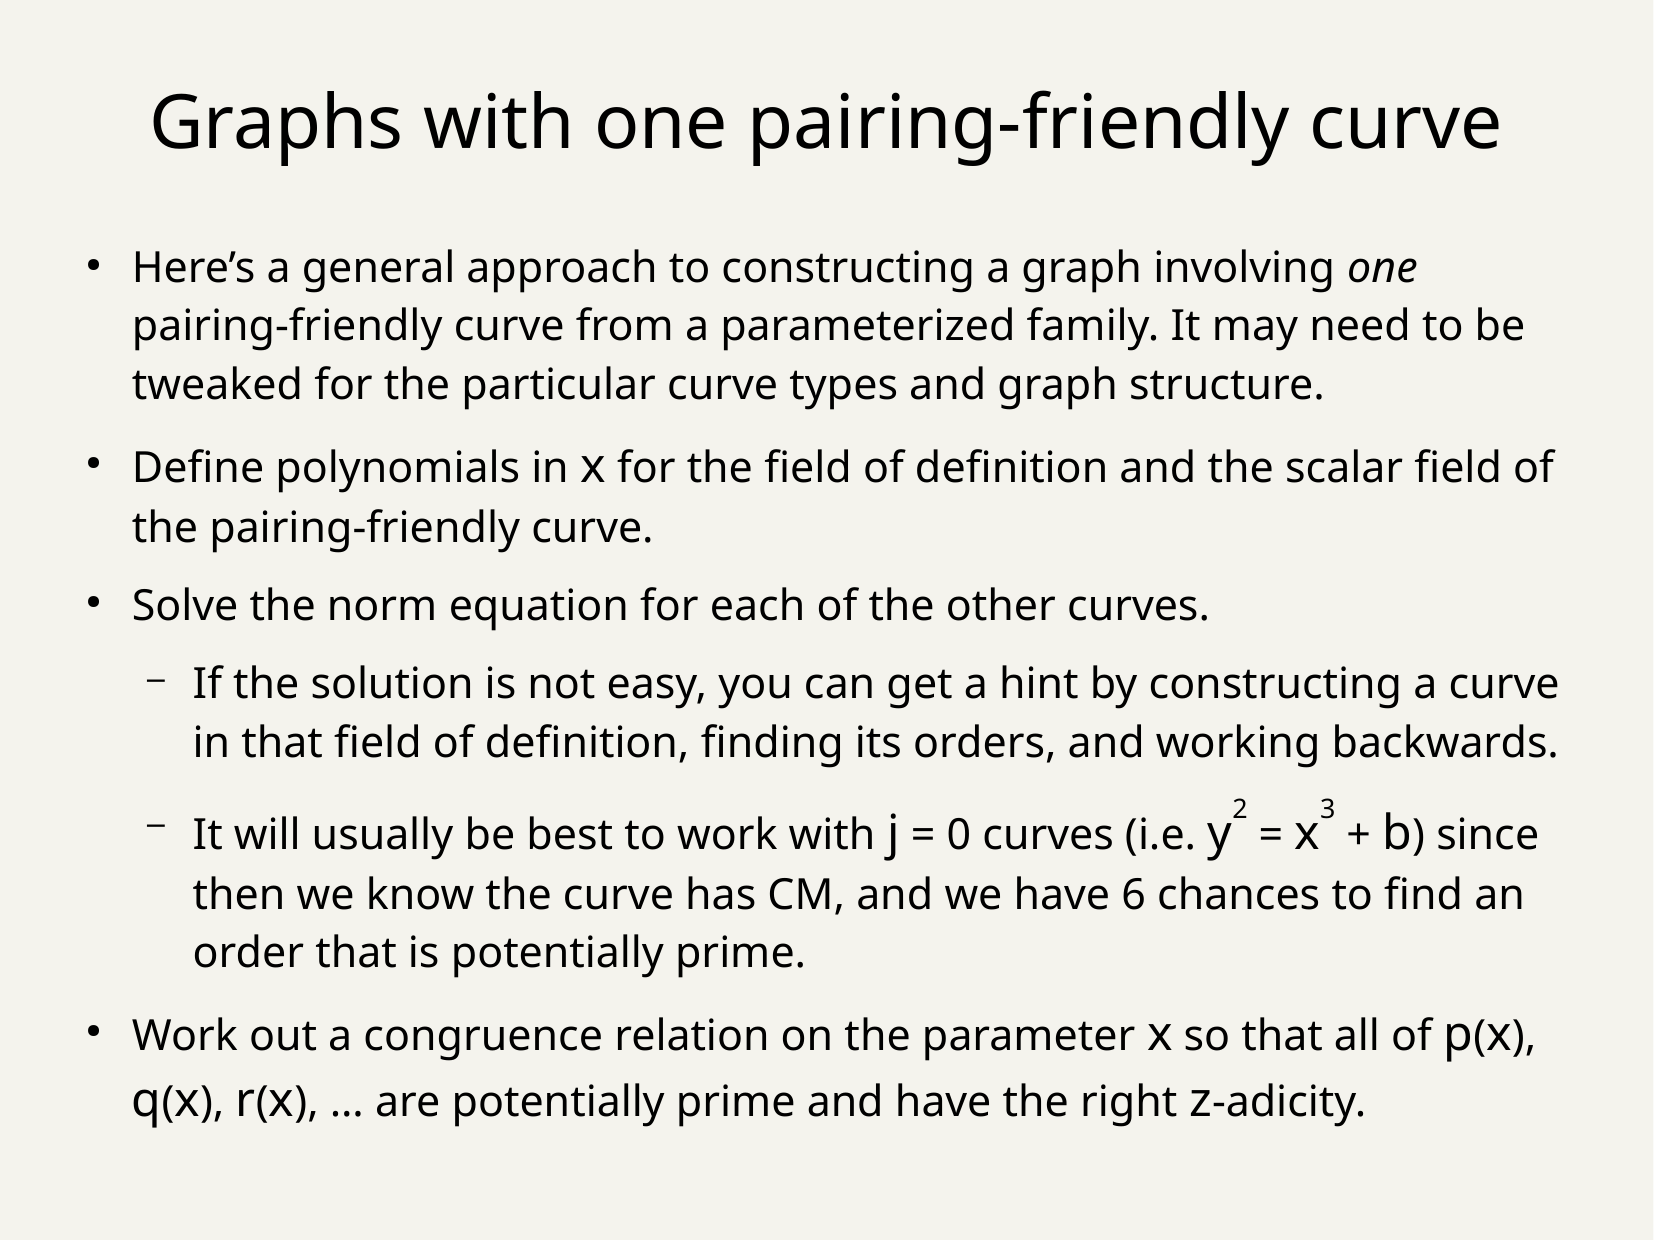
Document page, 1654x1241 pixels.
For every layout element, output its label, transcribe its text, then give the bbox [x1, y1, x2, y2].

list Here’s a general approach to constructing a graph involving one pairing-friendly curve from a parameterized family. It may need to be tweaked for the particular curve types and graph structure. Define polynomials in x for the field of definition and the scalar field of the pairing-friendly curve. Solve the norm equation for each of the other curves. If the solution is not easy, you can get a hint by constructing a curve in that field of definition, finding its orders, and working backwards. It will usually be best to work with j = 0 curves (i.e. y2 = x3 + b) since then we know the curve has CM, and we have 6 chances to find an order that is potentially prime. Work out a congruence relation on the parameter x so that all of p(x), q(x), r(x), … are potentially prime and have the right z-adicity. [70, 236, 1571, 1146]
title Graphs with one pairing-friendly curve [82, 49, 1571, 189]
